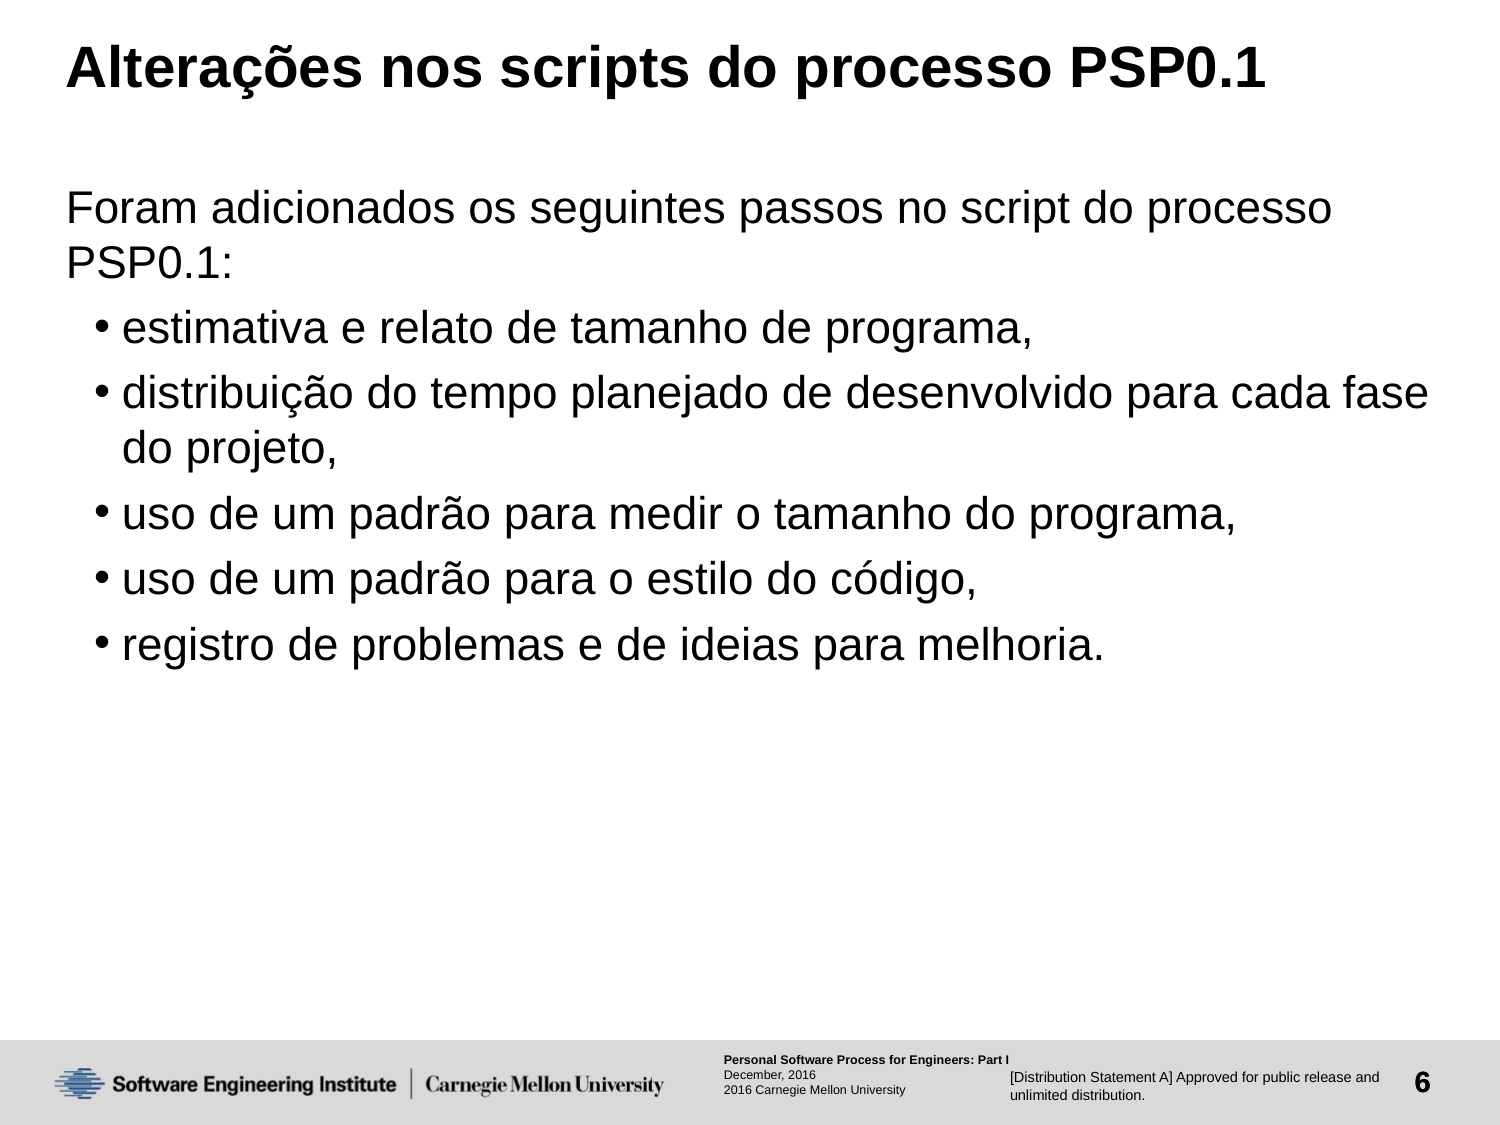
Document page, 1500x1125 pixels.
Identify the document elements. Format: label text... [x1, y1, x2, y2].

picture [46, 1061, 673, 1104]
title Alterações nos scripts do processo PSP0.1 [65, 37, 1313, 148]
list Foram adicionados os seguintes passos no script do processo PSP0.1: estimativa e relato de tamanho de programa, distribuição do tempo planejado de desenvolvido para cada fase do projeto, uso de um padrão para medir o tamanho do programa, uso de um padrão para o estilo do código, registro de problemas e de ideias para melhoria. [65, 177, 1431, 1000]
